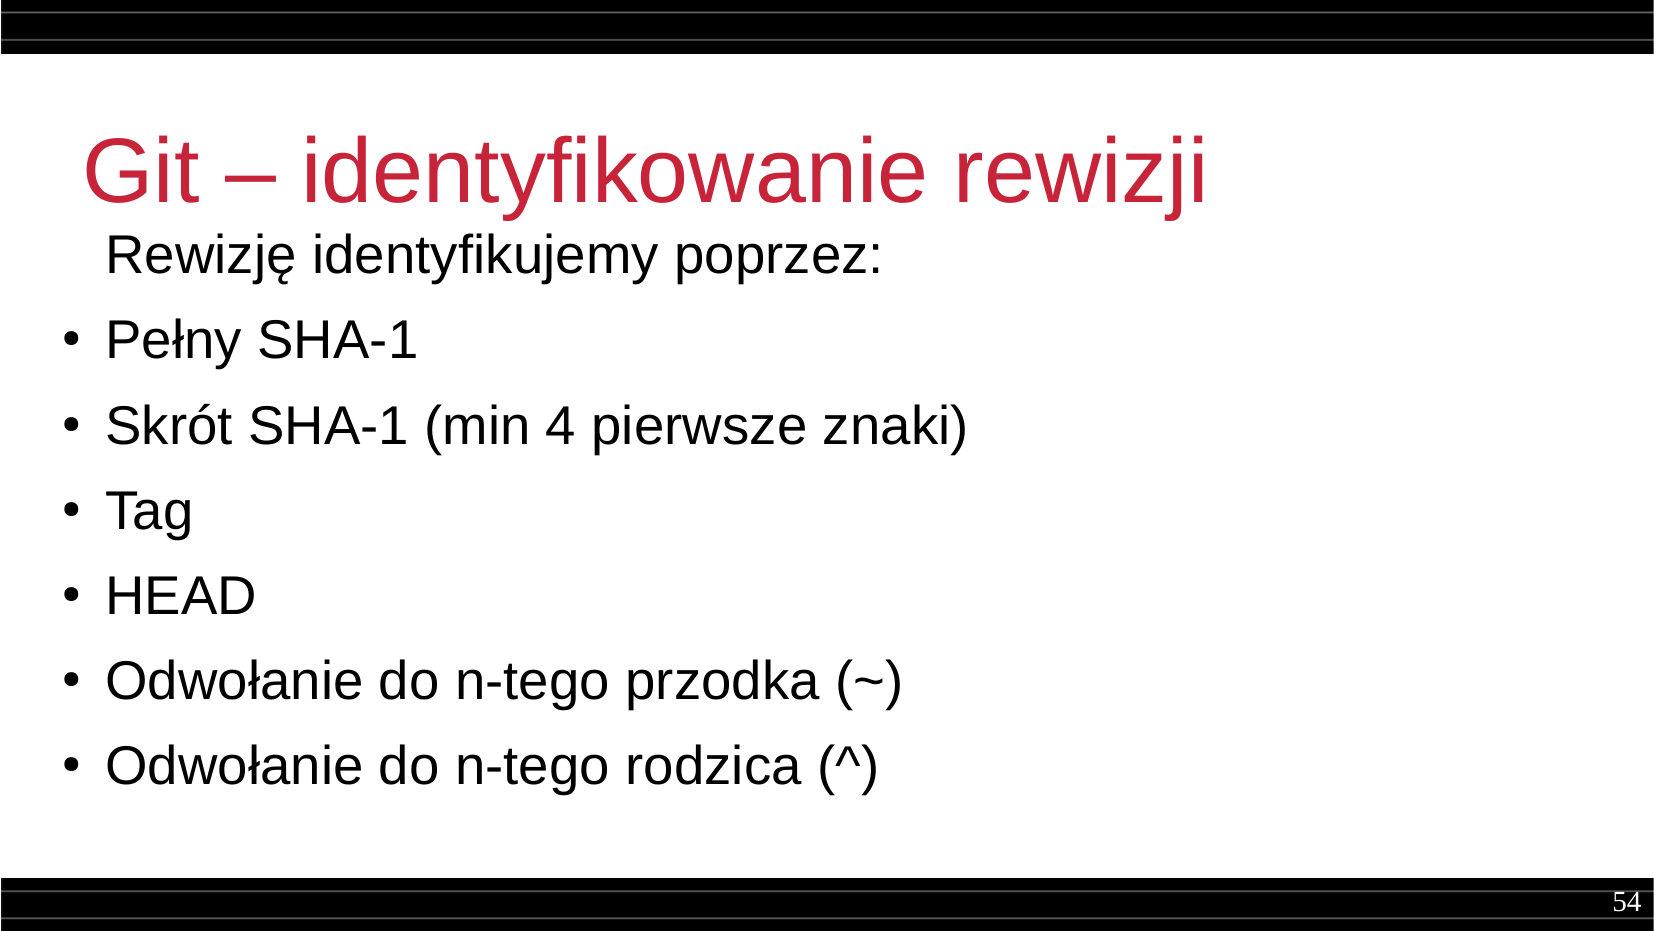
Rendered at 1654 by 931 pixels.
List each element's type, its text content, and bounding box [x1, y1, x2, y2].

list Rewizję identyfikujemy poprzez: Pełny SHA-1 Skrót SHA-1 (min 4 pierwsze znaki) Tag HEAD Odwołanie do n-tego przodka (~) Odwołanie do n-tego rodzica (^) [47, 224, 1536, 804]
title Git – identyfikowanie rewizji [82, 92, 1571, 249]
picture [1, 878, 1654, 931]
picture [1, 0, 1654, 54]
